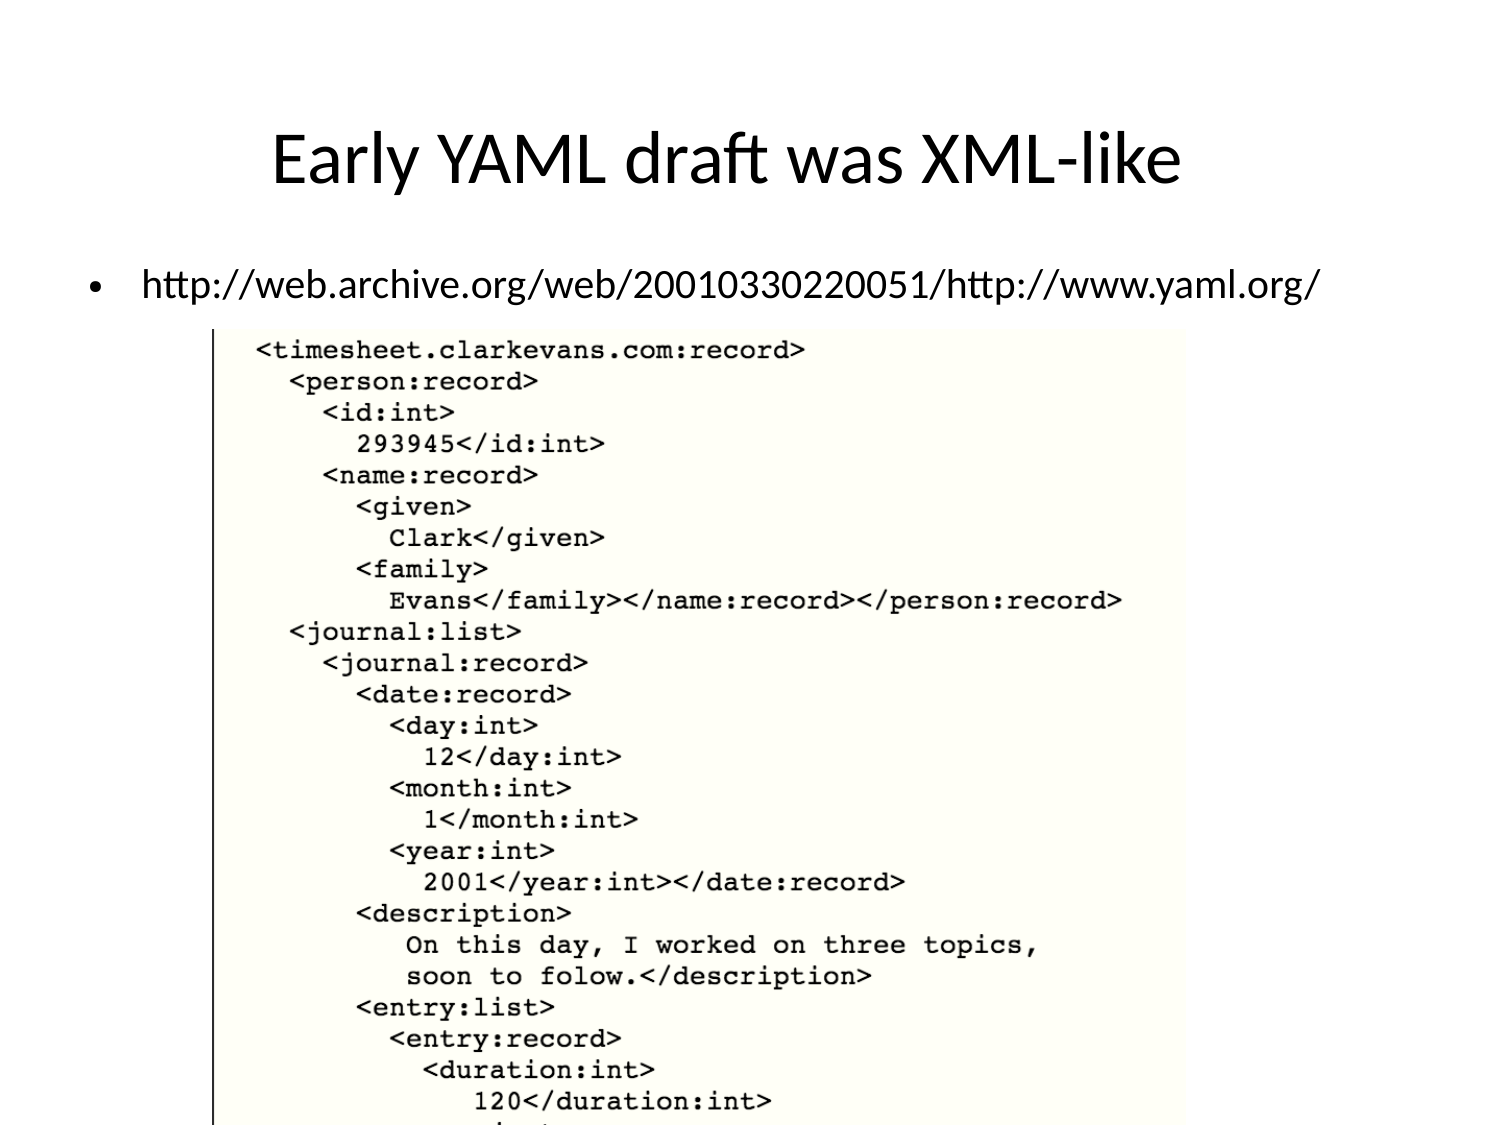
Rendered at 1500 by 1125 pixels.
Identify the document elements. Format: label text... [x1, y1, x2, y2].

list http://web.archive.org/web/20010330220051/http://www.yaml.org/ [70, 267, 1391, 921]
picture [212, 329, 1186, 1125]
title Early YAML draft was XML-like [90, 43, 1365, 267]
